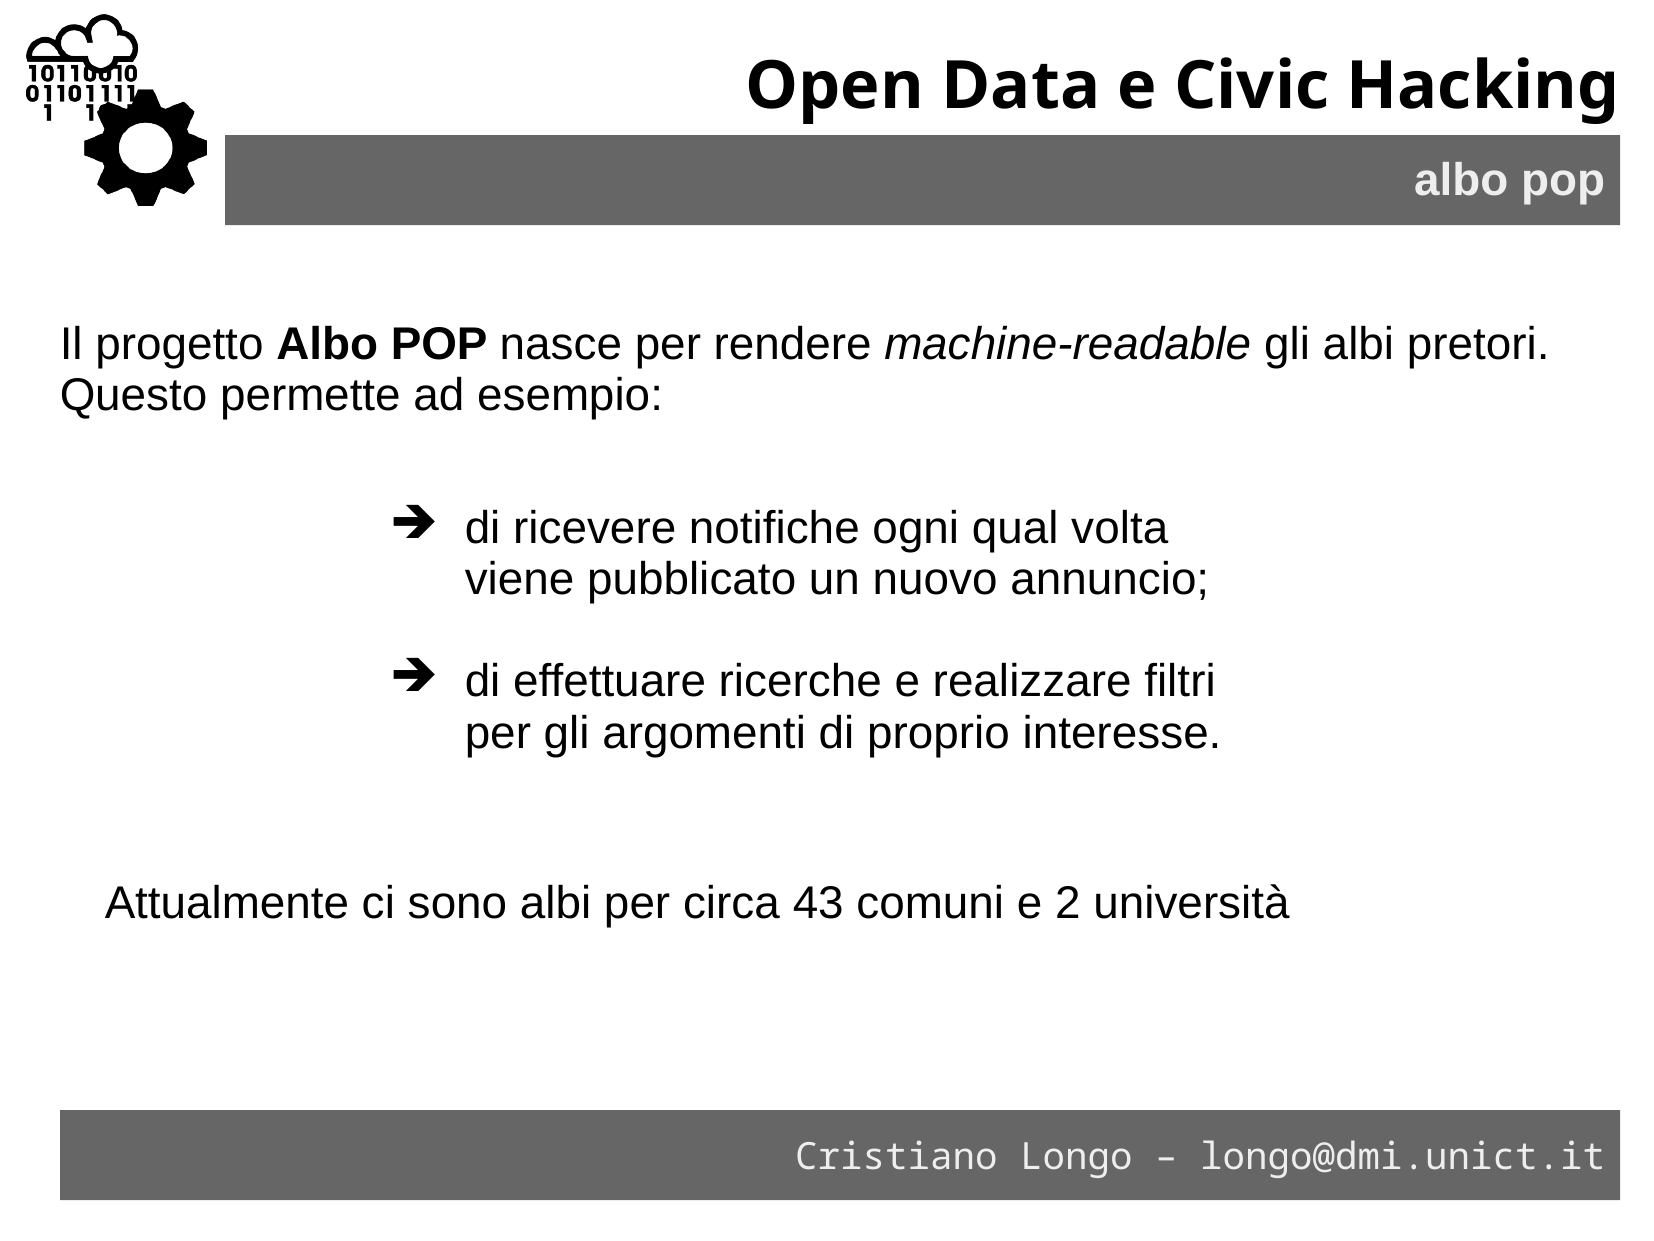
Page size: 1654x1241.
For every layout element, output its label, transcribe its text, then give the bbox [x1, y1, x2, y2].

text_box albo pop [225, 135, 1621, 226]
text_box Il progetto Albo POP nasce per rendere machine-readable gli albi pretori. Questo permette ad esempio: [45, 310, 1576, 428]
text_box Attualmente ci sono albi per circa 43 comuni e 2 università [90, 870, 1306, 937]
text_box di ricevere notifiche ogni qual volta viene pubblicato un nuovo annuncio; di effettuare ricerche e realizzare filtri per gli argomenti di proprio interesse. [375, 494, 1306, 771]
picture [26, 14, 207, 206]
text_box Cristiano Longo – longo@dmi.unict.it [60, 1110, 1621, 1201]
text_box Open Data e Civic Hacking [285, 30, 1636, 123]
